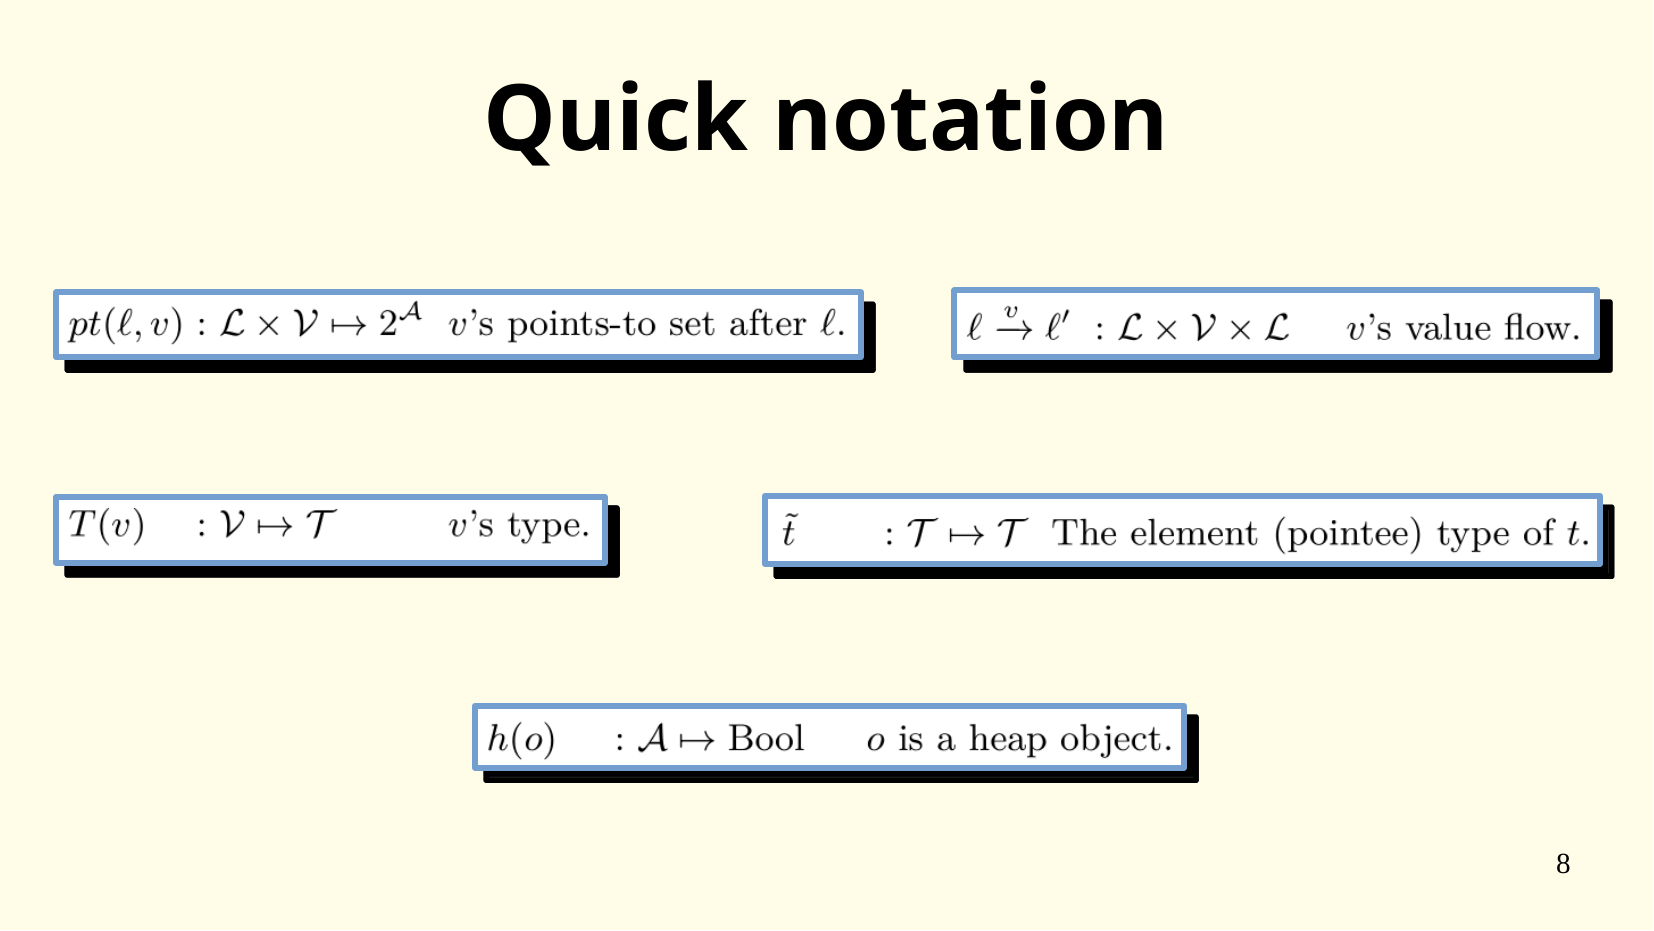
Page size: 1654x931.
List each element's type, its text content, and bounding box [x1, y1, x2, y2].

text_box [490, 721, 1193, 777]
picture [59, 295, 858, 355]
text_box [970, 306, 1607, 367]
picture [477, 708, 1182, 765]
picture [59, 499, 603, 560]
picture [957, 293, 1595, 355]
title Quick notation [82, 37, 1571, 193]
text_box [71, 308, 870, 367]
text_box [780, 511, 1608, 573]
text_box [71, 512, 614, 572]
picture [767, 498, 1598, 562]
